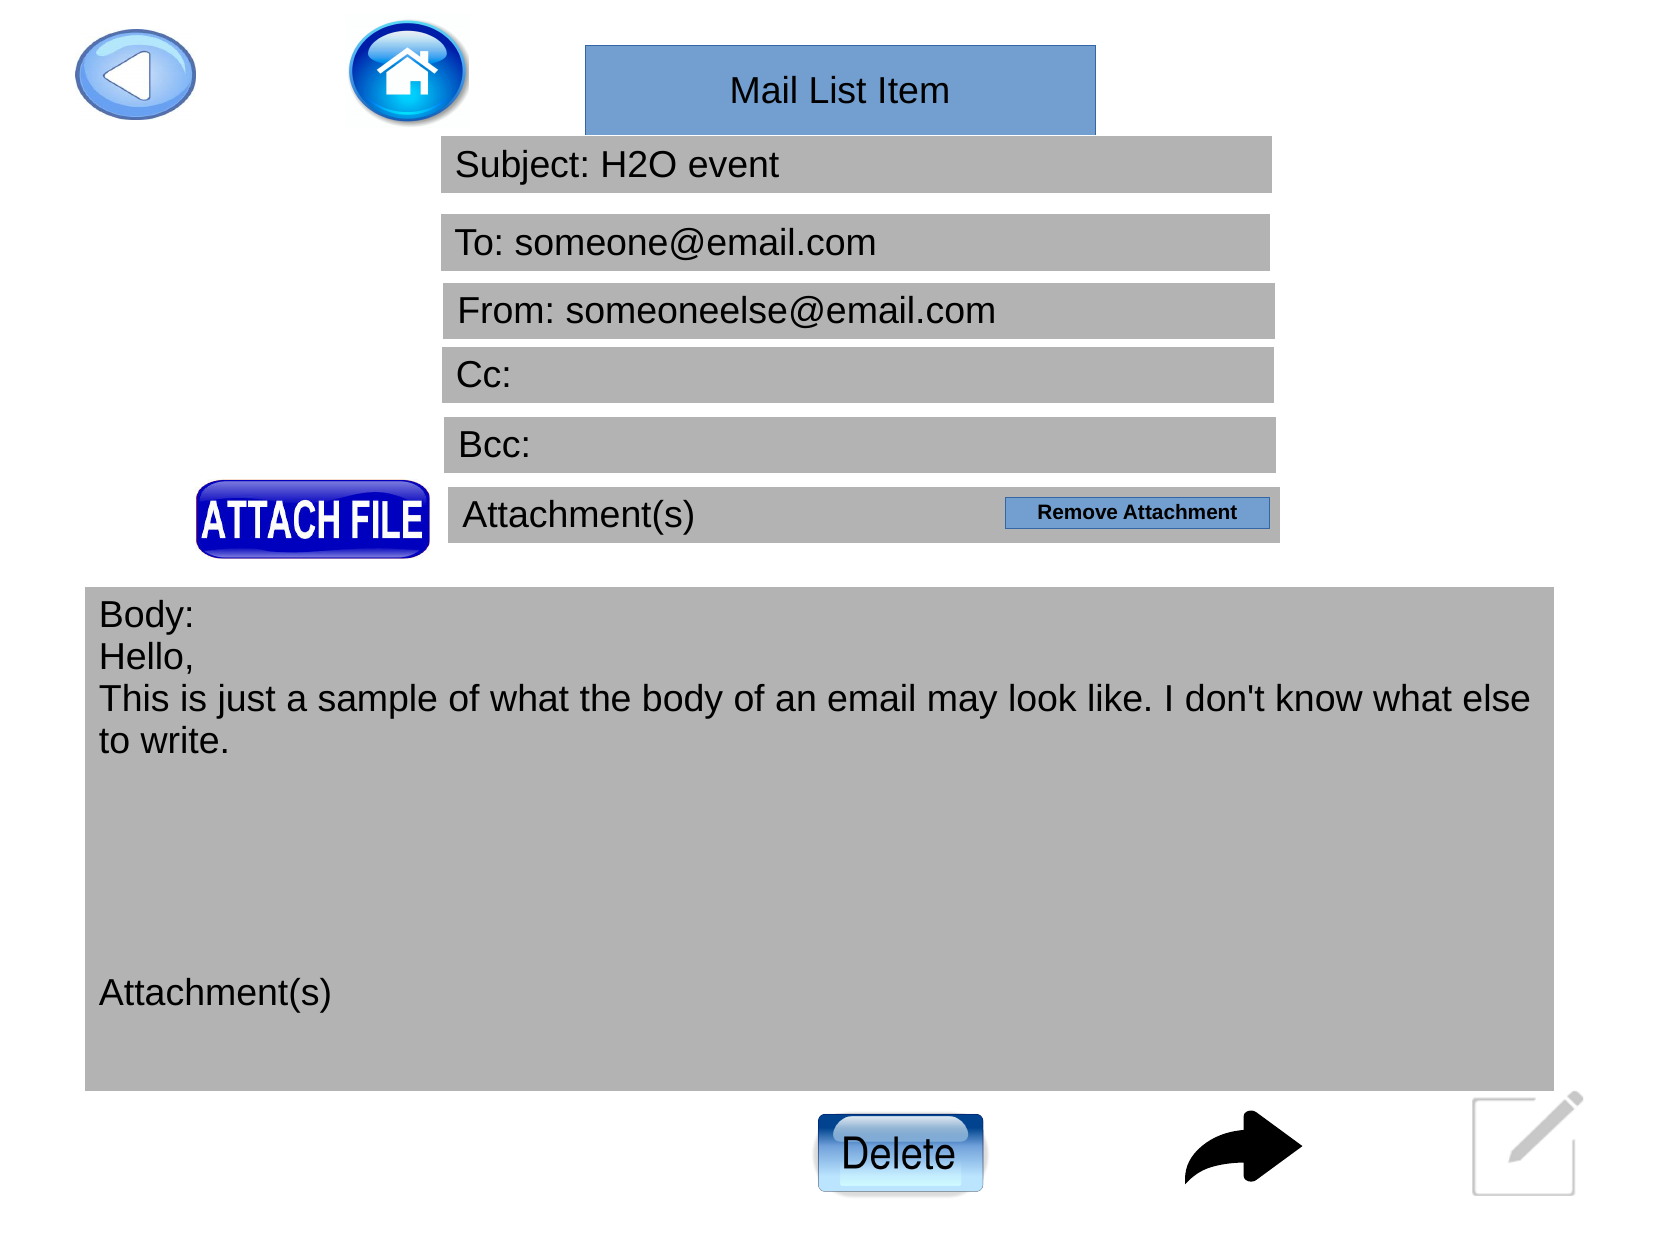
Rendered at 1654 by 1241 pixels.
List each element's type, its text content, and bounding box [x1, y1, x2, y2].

picture [345, 14, 469, 128]
table_header Body: Hello, This is just a sample of what the body of an email may look like. I don't know what else to write. Attachment(s) [85, 587, 1554, 1091]
picture [75, 29, 196, 121]
table_header From: someoneelse@email.com [443, 283, 1275, 339]
table_header Cc: [442, 347, 1274, 403]
text_box Mail List Item [585, 45, 1096, 135]
table_header To: someone@email.com [441, 214, 1270, 271]
table_header Attachment(s) [448, 487, 1280, 543]
picture [195, 479, 430, 559]
table_header Bcc: [444, 417, 1276, 473]
picture [1425, 1080, 1636, 1201]
text_box Remove Attachment [1005, 497, 1270, 529]
picture [810, 1109, 991, 1201]
picture [1185, 1094, 1303, 1201]
table_header Subject: H2O event [441, 136, 1272, 193]
